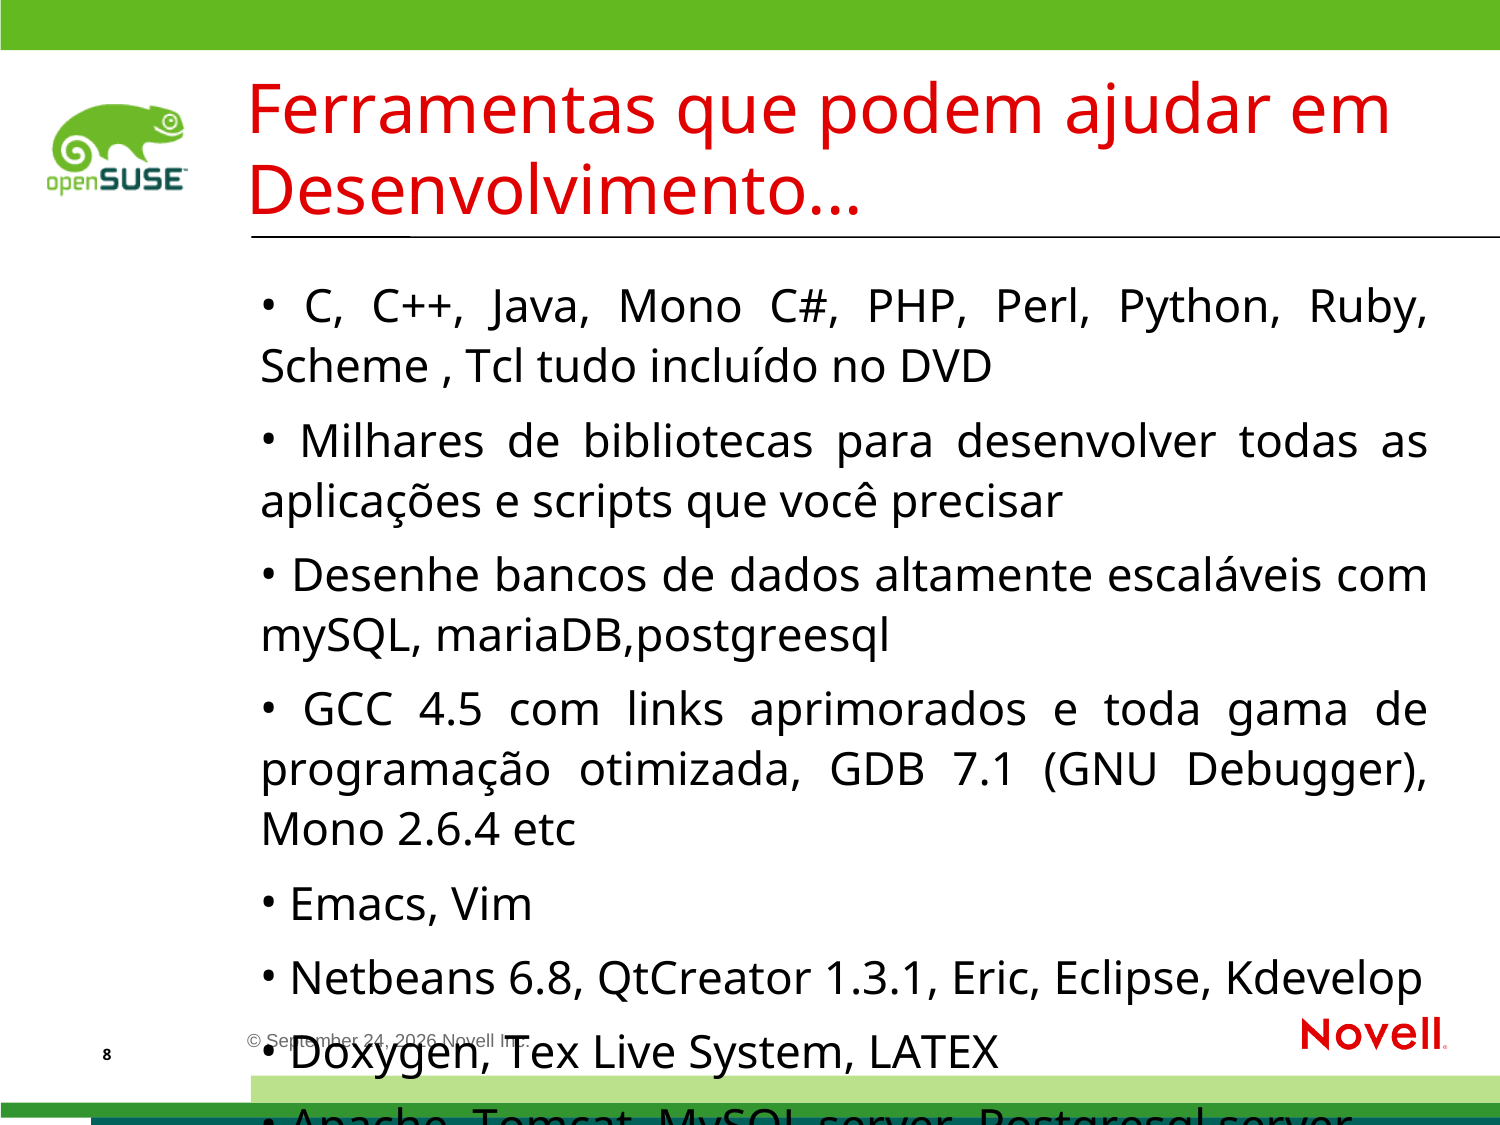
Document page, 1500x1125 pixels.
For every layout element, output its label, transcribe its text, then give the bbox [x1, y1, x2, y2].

list C, C++, Java, Mono C#, PHP, Perl, Python, Ruby, Scheme , Tcl tudo incluído no DVD Milhares de bibliotecas para desenvolver todas as aplicações e scripts que você precisar Desenhe bancos de dados altamente escaláveis com mySQL, mariaDB,postgreesql GCC 4.5 com links aprimorados e toda gama de programação otimizada, GDB 7.1 (GNU Debugger), Mono 2.6.4 etc Emacs, Vim Netbeans 6.8, QtCreator 1.3.1, Eric, Eclipse, Kdevelop Doxygen, Tex Live System, LATEX Apache, Tomcat, MySQL server, Postgresql server [245, 267, 1458, 1117]
title Ferramentas que podem ajudar em Desenvolvimento... [246, 60, 1453, 239]
picture [47, 104, 188, 197]
